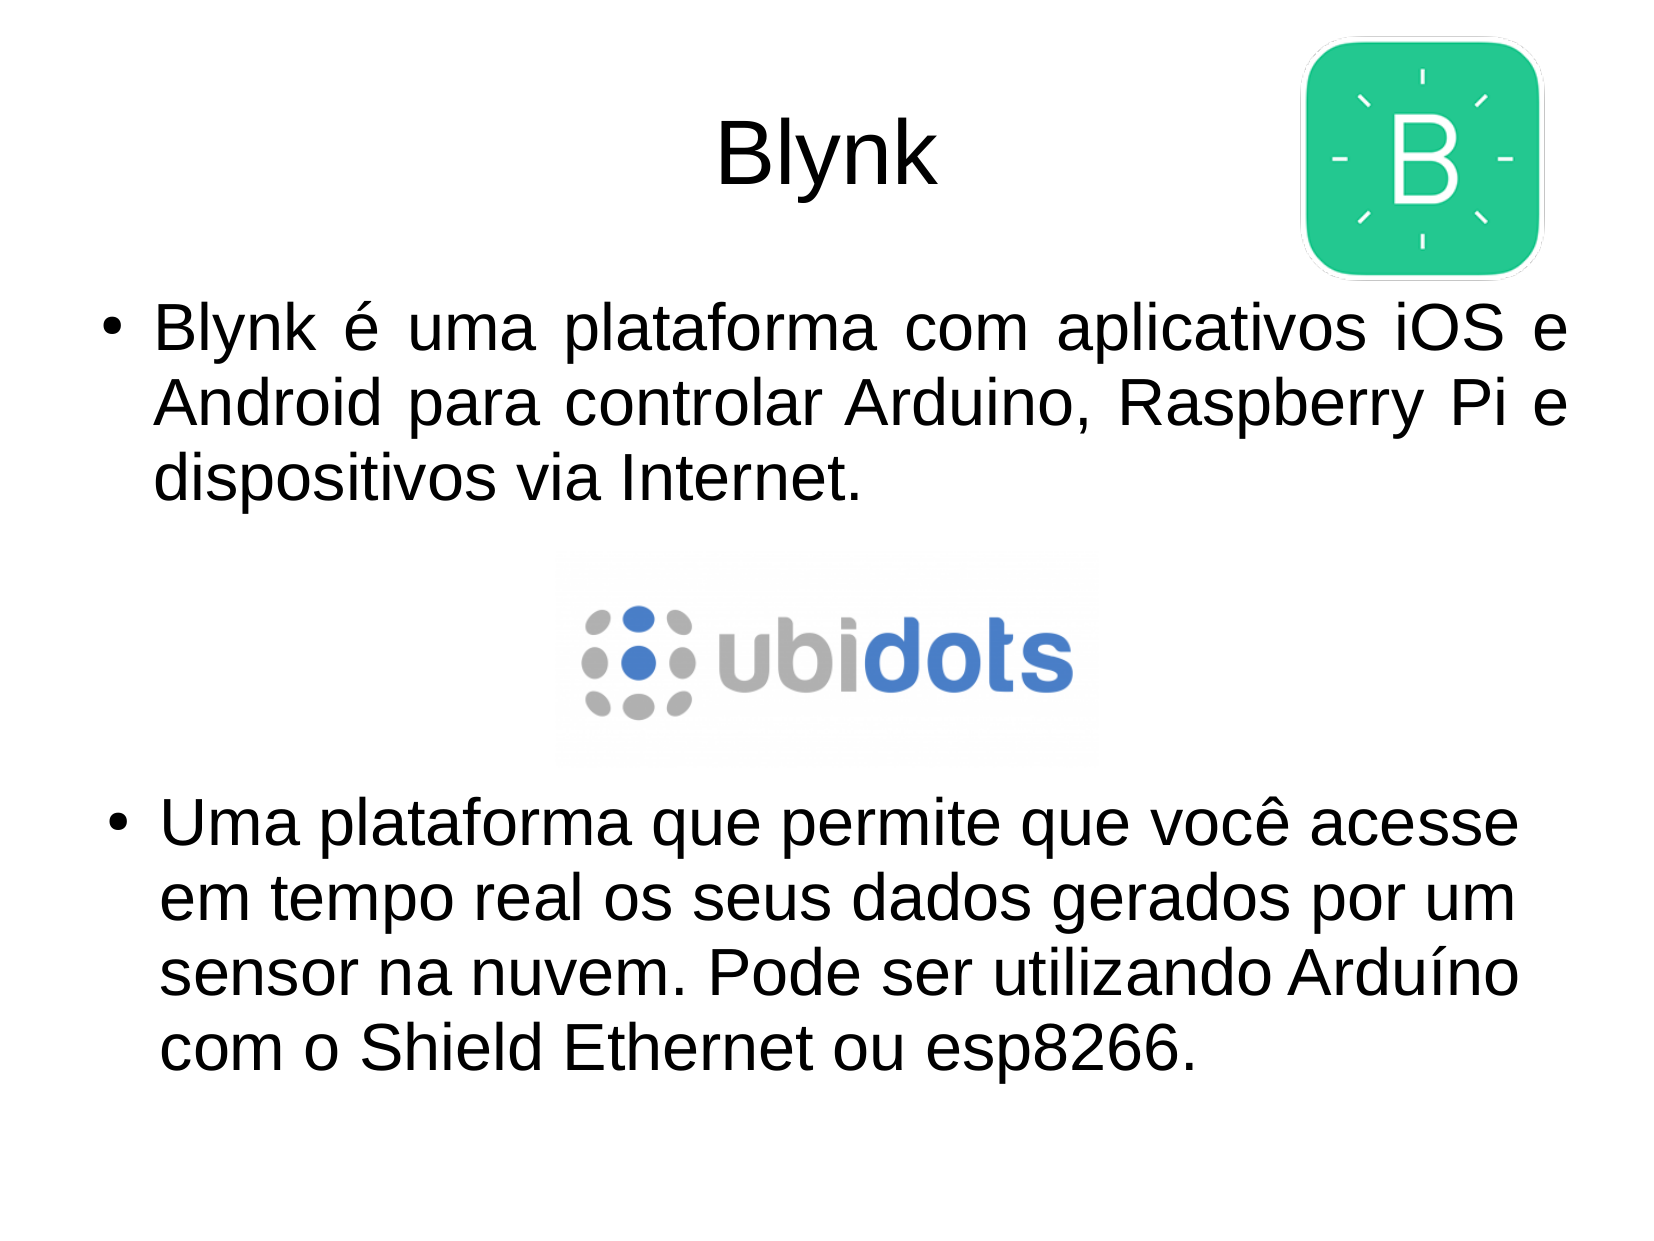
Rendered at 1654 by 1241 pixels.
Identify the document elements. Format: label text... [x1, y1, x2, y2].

picture [1262, 0, 1583, 319]
list Blynk é uma plataforma com aplicativos iOS e Android para controlar Arduino, Raspberry Pi e dispositivos via Internet. [82, 290, 1571, 1010]
title Blynk [82, 49, 1262, 257]
list Uma plataforma que permite que você acesse em tempo real os seus dados gerados por um sensor na nuvem. Pode ser utilizando Arduíno com o Shield Ethernet ou esp8266. [88, 785, 1577, 1099]
picture [555, 551, 1099, 768]
